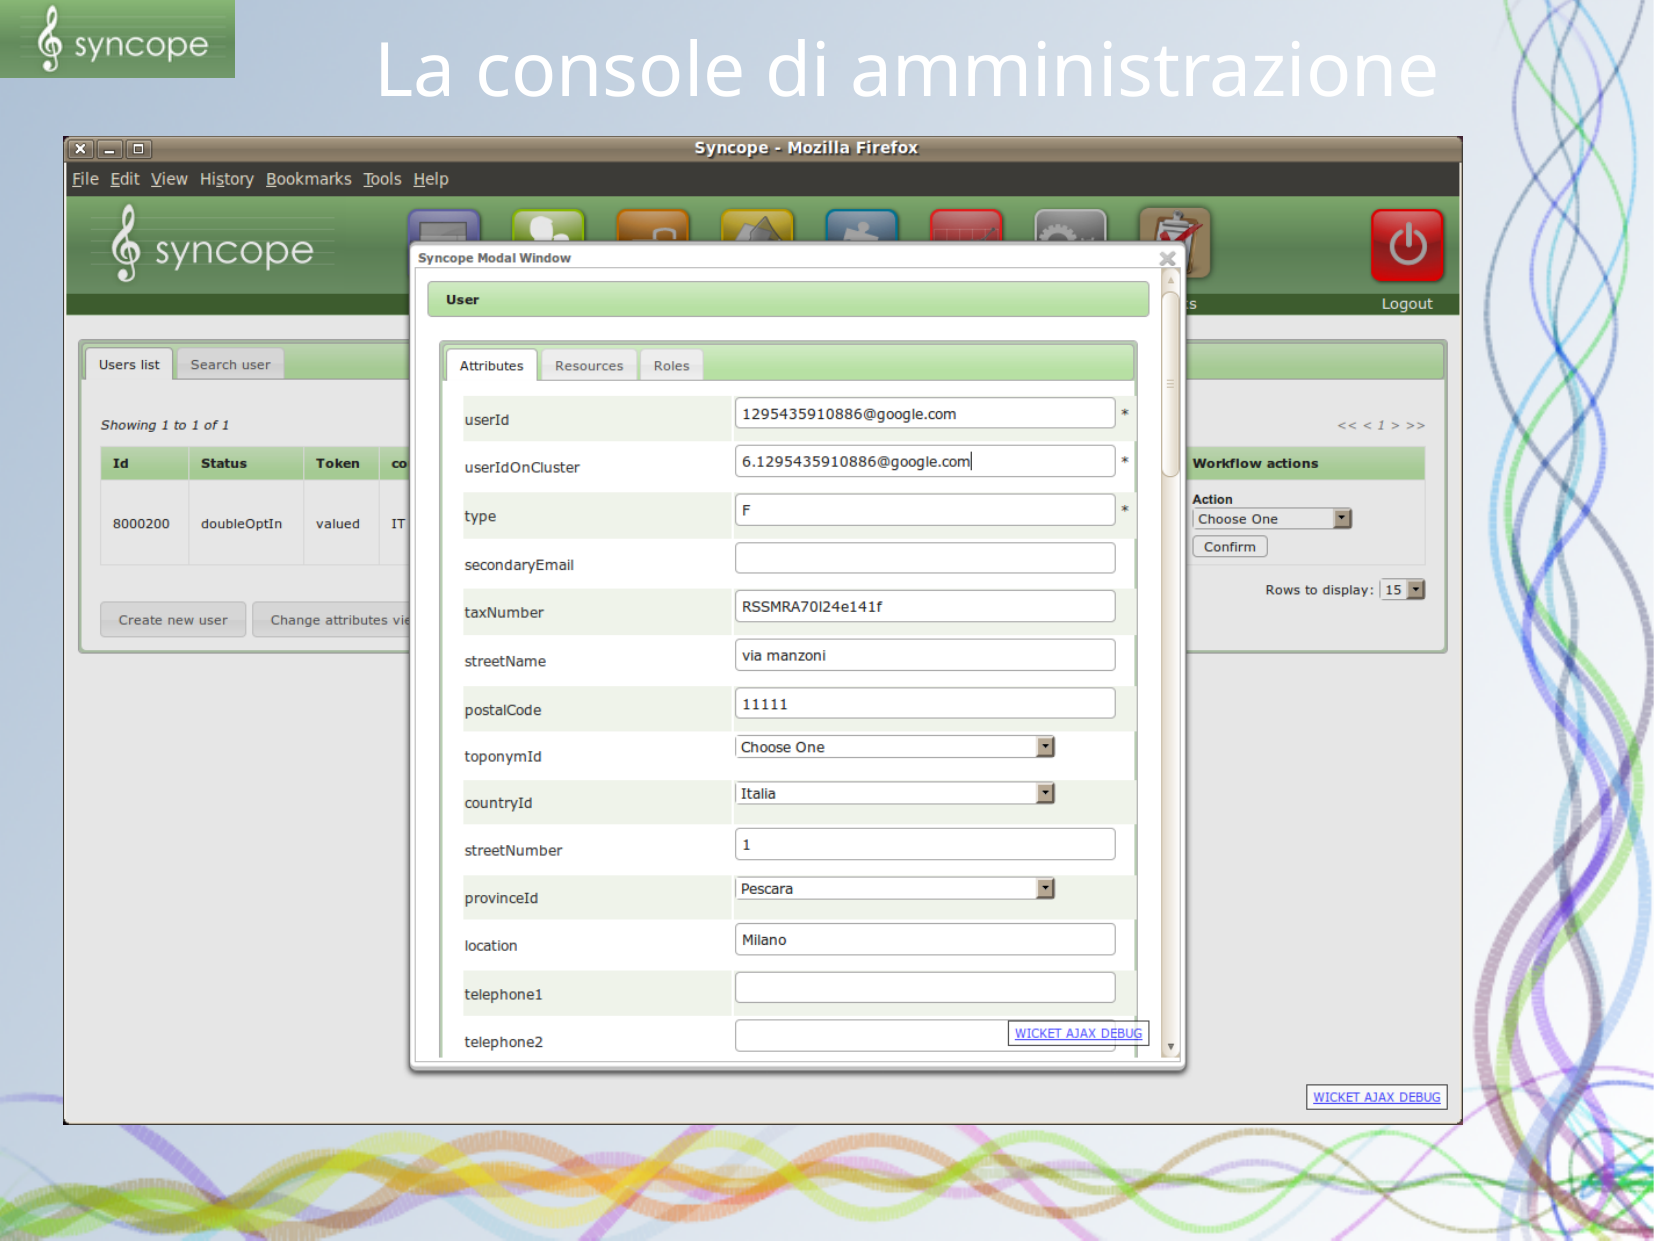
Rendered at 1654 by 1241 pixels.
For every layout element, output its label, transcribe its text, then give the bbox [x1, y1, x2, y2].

text_box La console di amministrazione [359, 9, 1576, 140]
picture [0, 0, 1654, 1241]
